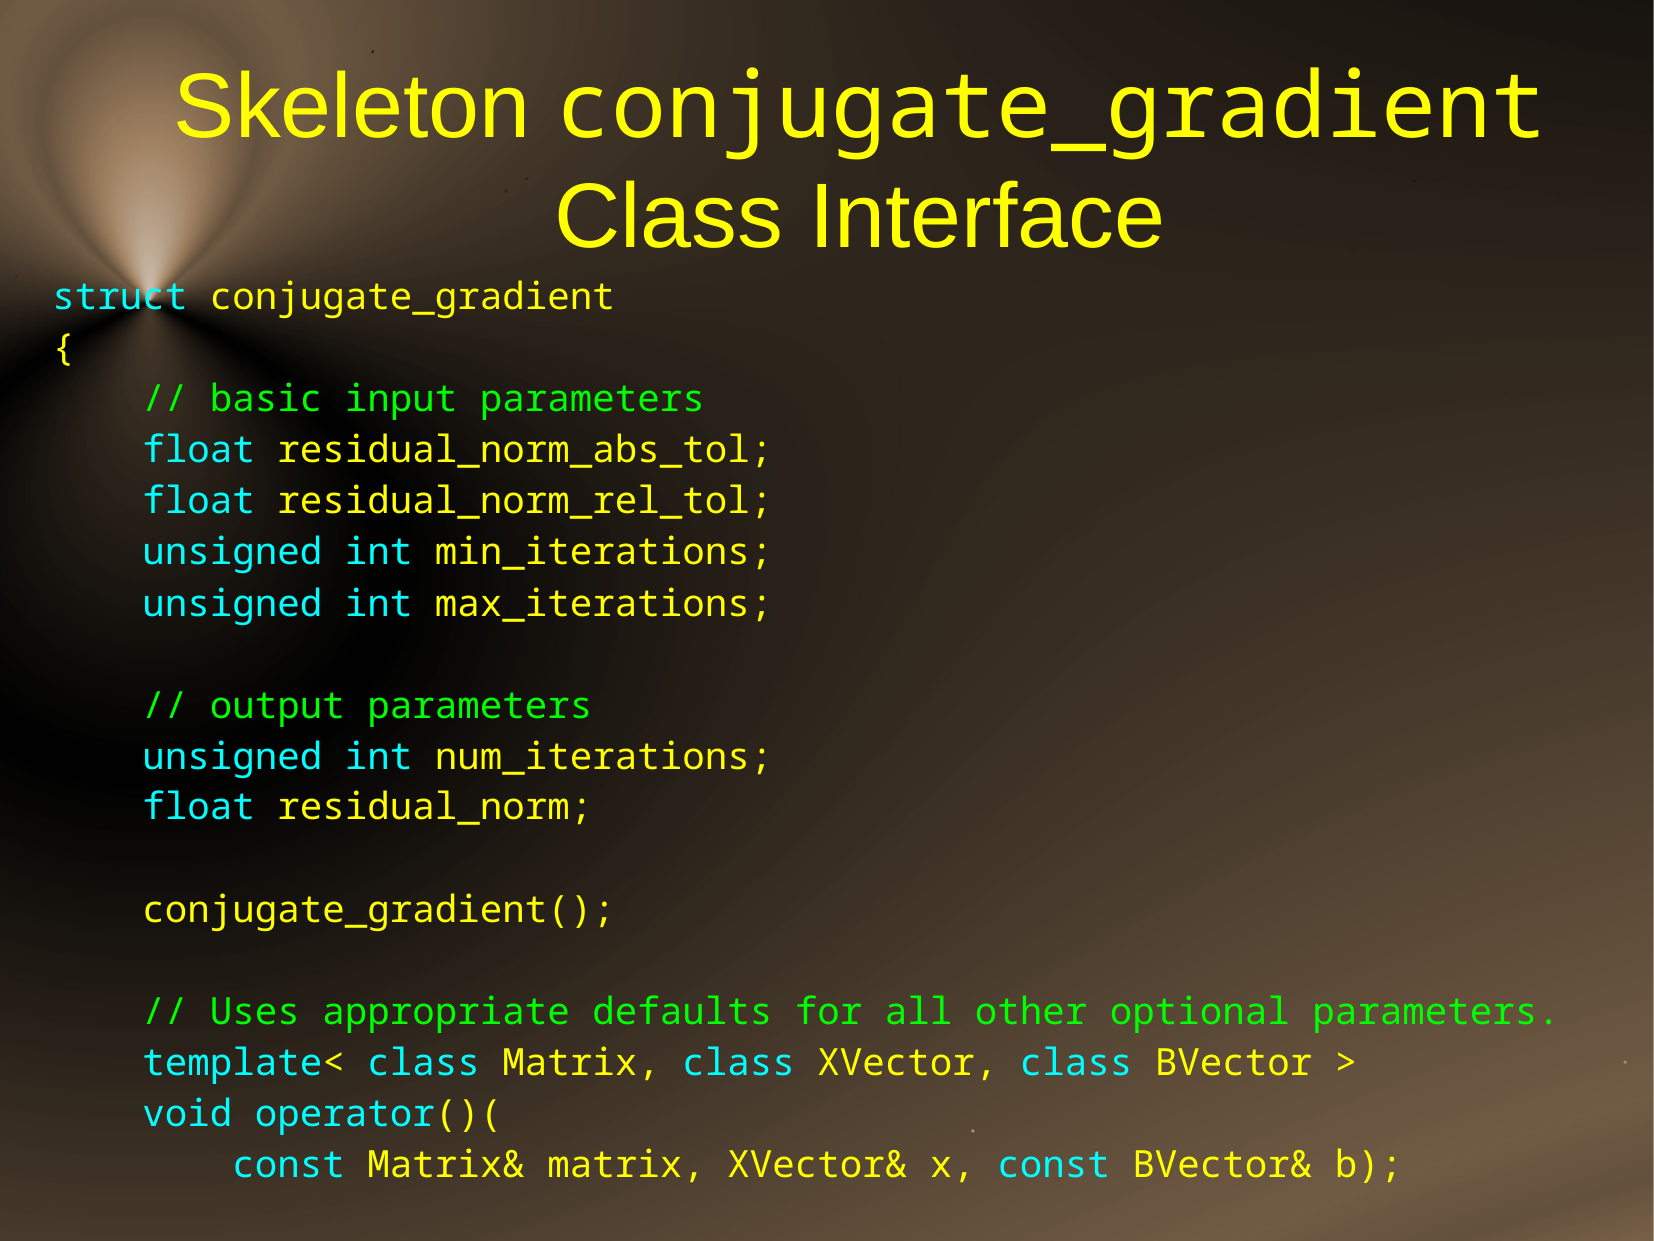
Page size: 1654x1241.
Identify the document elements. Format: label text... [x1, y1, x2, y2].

title Skeleton conjugate_gradient Class Interface [150, 49, 1571, 257]
text_box struct conjugate_gradient { // basic input parameters float residual_norm_abs_tol; float residual_norm_rel_tol; unsigned int min_iterations; unsigned int max_iterations; // output parameters unsigned int num_iterations; float residual_norm; conjugate_gradient(); // Uses appropriate defaults for all other optional parameters. template< class Matrix, class XVector, class BVector > void operator()( const Matrix& matrix, XVector& x, const BVector& b); template< class Matrix, class XVector, class BVector, class AuxVector > void operator()( const Matrix& matrix, XVector& x, const BVector& b, AuxVector& r, AuxVector& p, AuxVector& q); }; [37, 262, 1613, 1215]
picture [0, 0, 1654, 1241]
